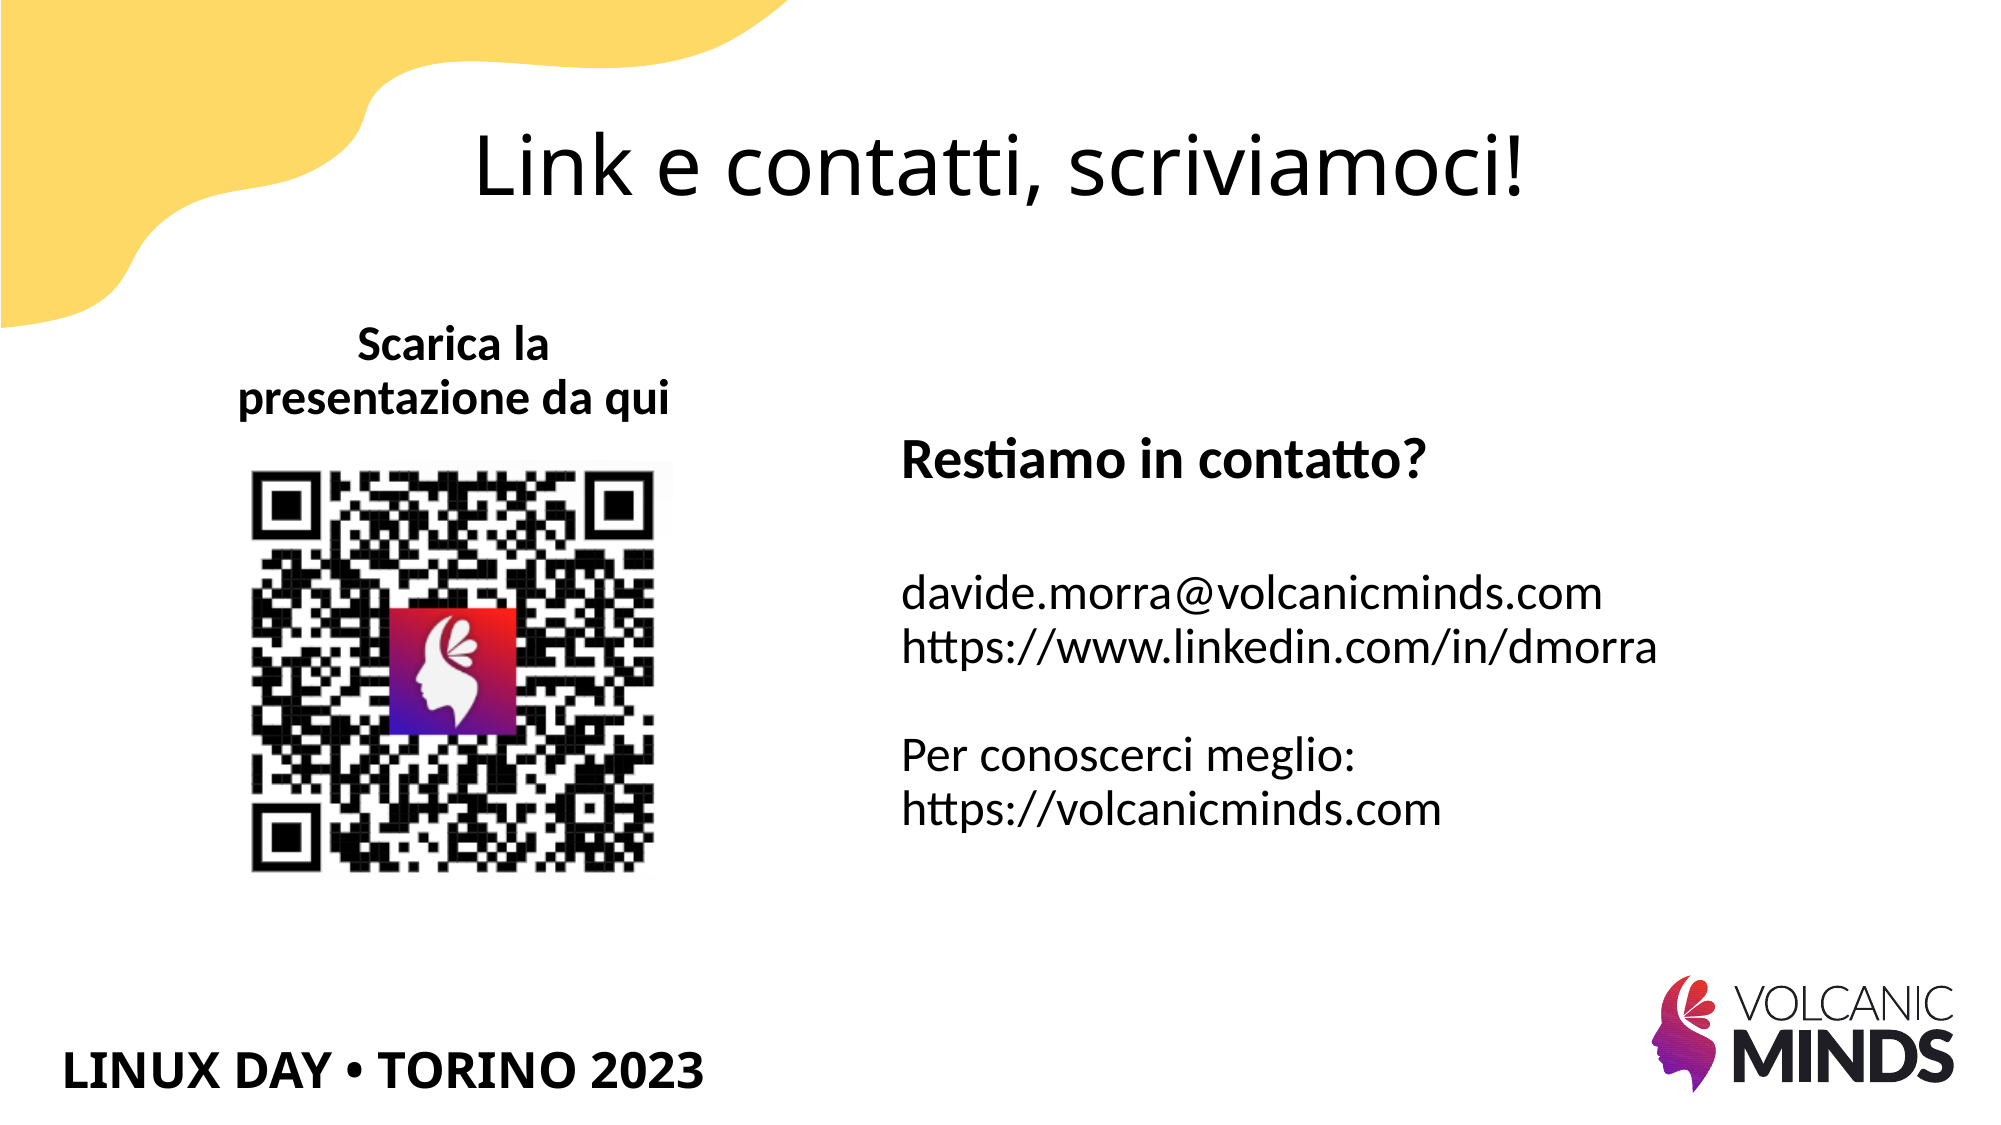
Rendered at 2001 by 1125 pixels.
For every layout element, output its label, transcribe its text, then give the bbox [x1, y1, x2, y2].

title Link e contatti, scriviamoci! [137, 59, 1863, 278]
list Restiamo in contatto? davide.morra@volcanicminds.com https://www.linkedin.com/in/dmorra Per conoscerci meglio: https://volcanicminds.com [886, 420, 1706, 921]
text_box LINUX DAY • TORINO 2023 [46, 961, 1547, 1107]
picture [0, 0, 906, 883]
picture [1651, 975, 1955, 1093]
text_box Scarica la presentazione da qui [199, 309, 709, 572]
